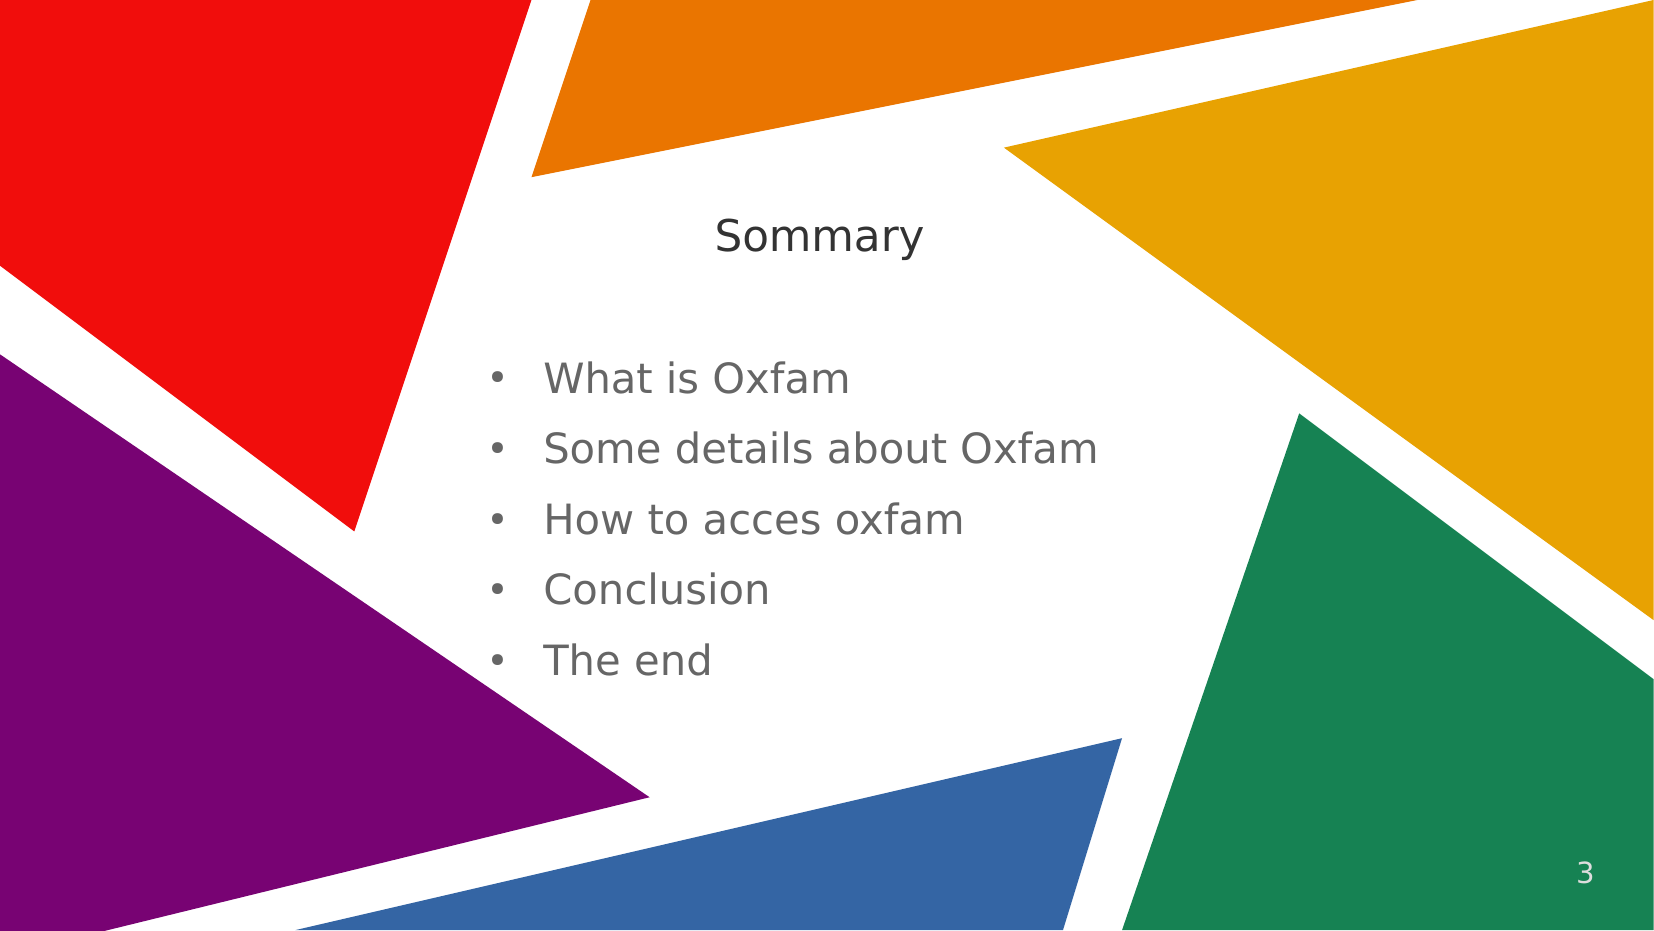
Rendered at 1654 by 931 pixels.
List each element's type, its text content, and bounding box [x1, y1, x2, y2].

list What is Oxfam Some details about Oxfam How to acces oxfam Conclusion The end [472, 354, 1182, 768]
title Sommary [472, 147, 1182, 325]
